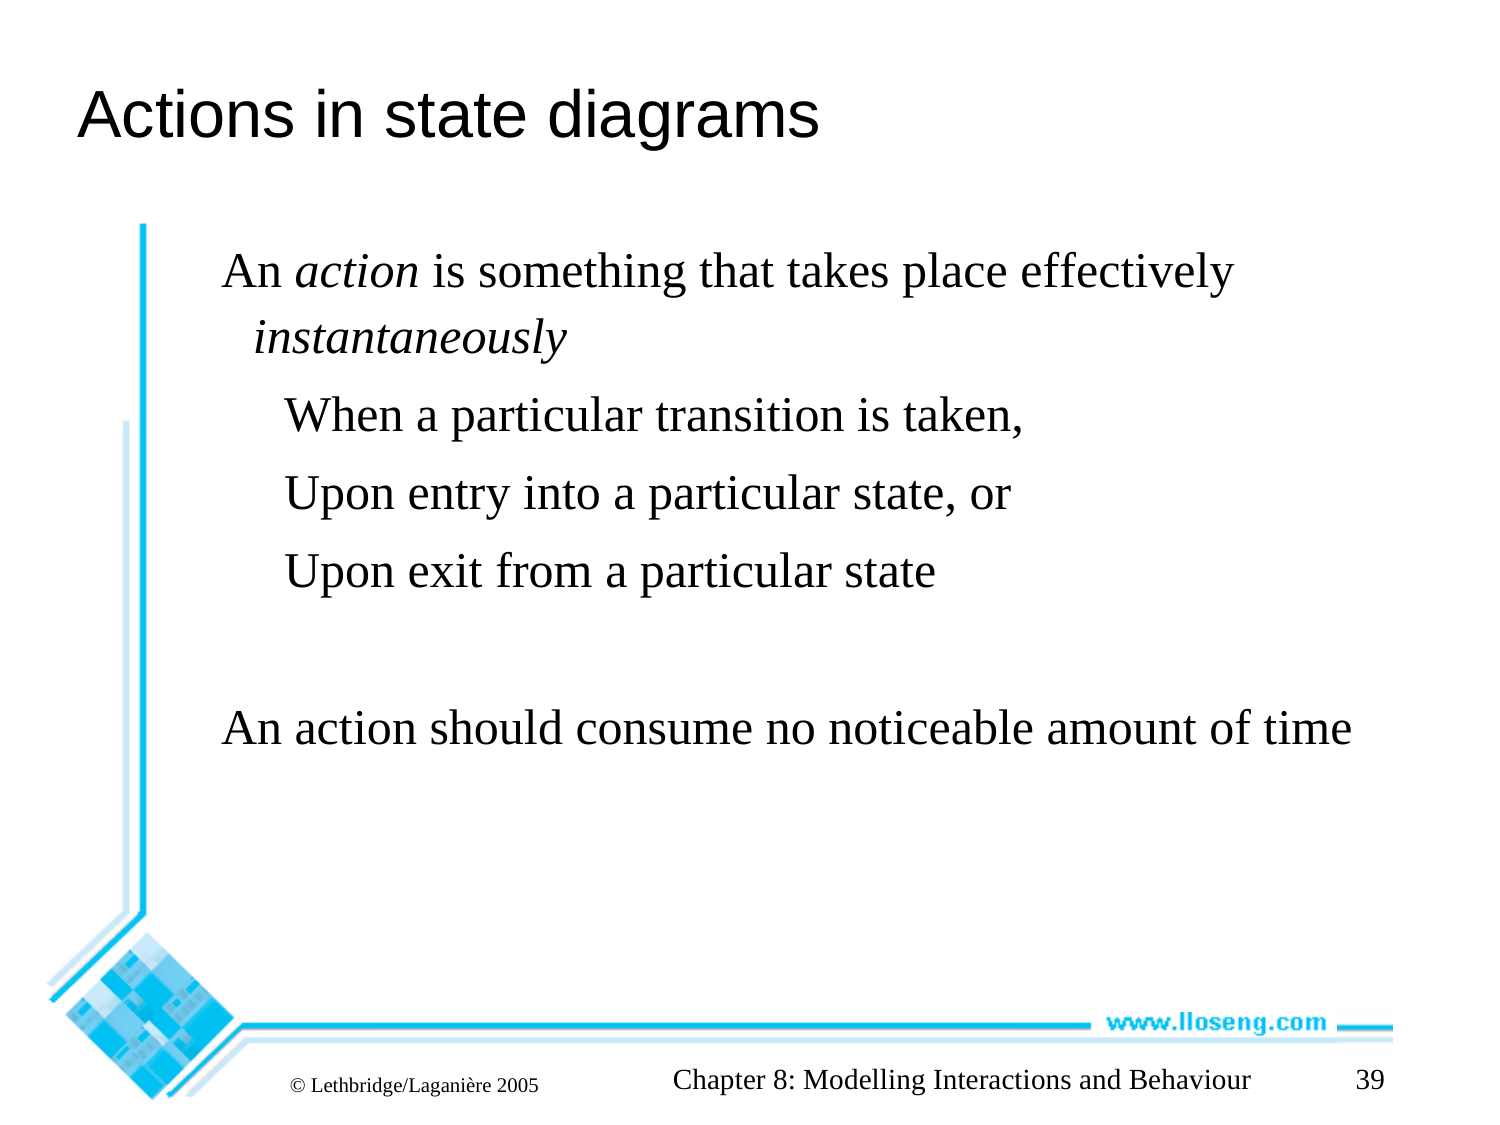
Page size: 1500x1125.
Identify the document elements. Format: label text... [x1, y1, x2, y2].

text_box <number> [1325, 1050, 1401, 1125]
title Actions in state diagrams [62, 37, 1413, 188]
text_box © Lethbridge/Laganière 2005 [275, 1062, 601, 1125]
text_box Chapter 8: Modelling Interactions and Behaviour [624, 1050, 1300, 1125]
list An action is something that takes place effectively instantaneously When a particular transition is taken, Upon entry into a particular state, or Upon exit from a particular state An action should consume no noticeable amount of time [174, 224, 1413, 1013]
picture [35, 212, 1393, 1102]
